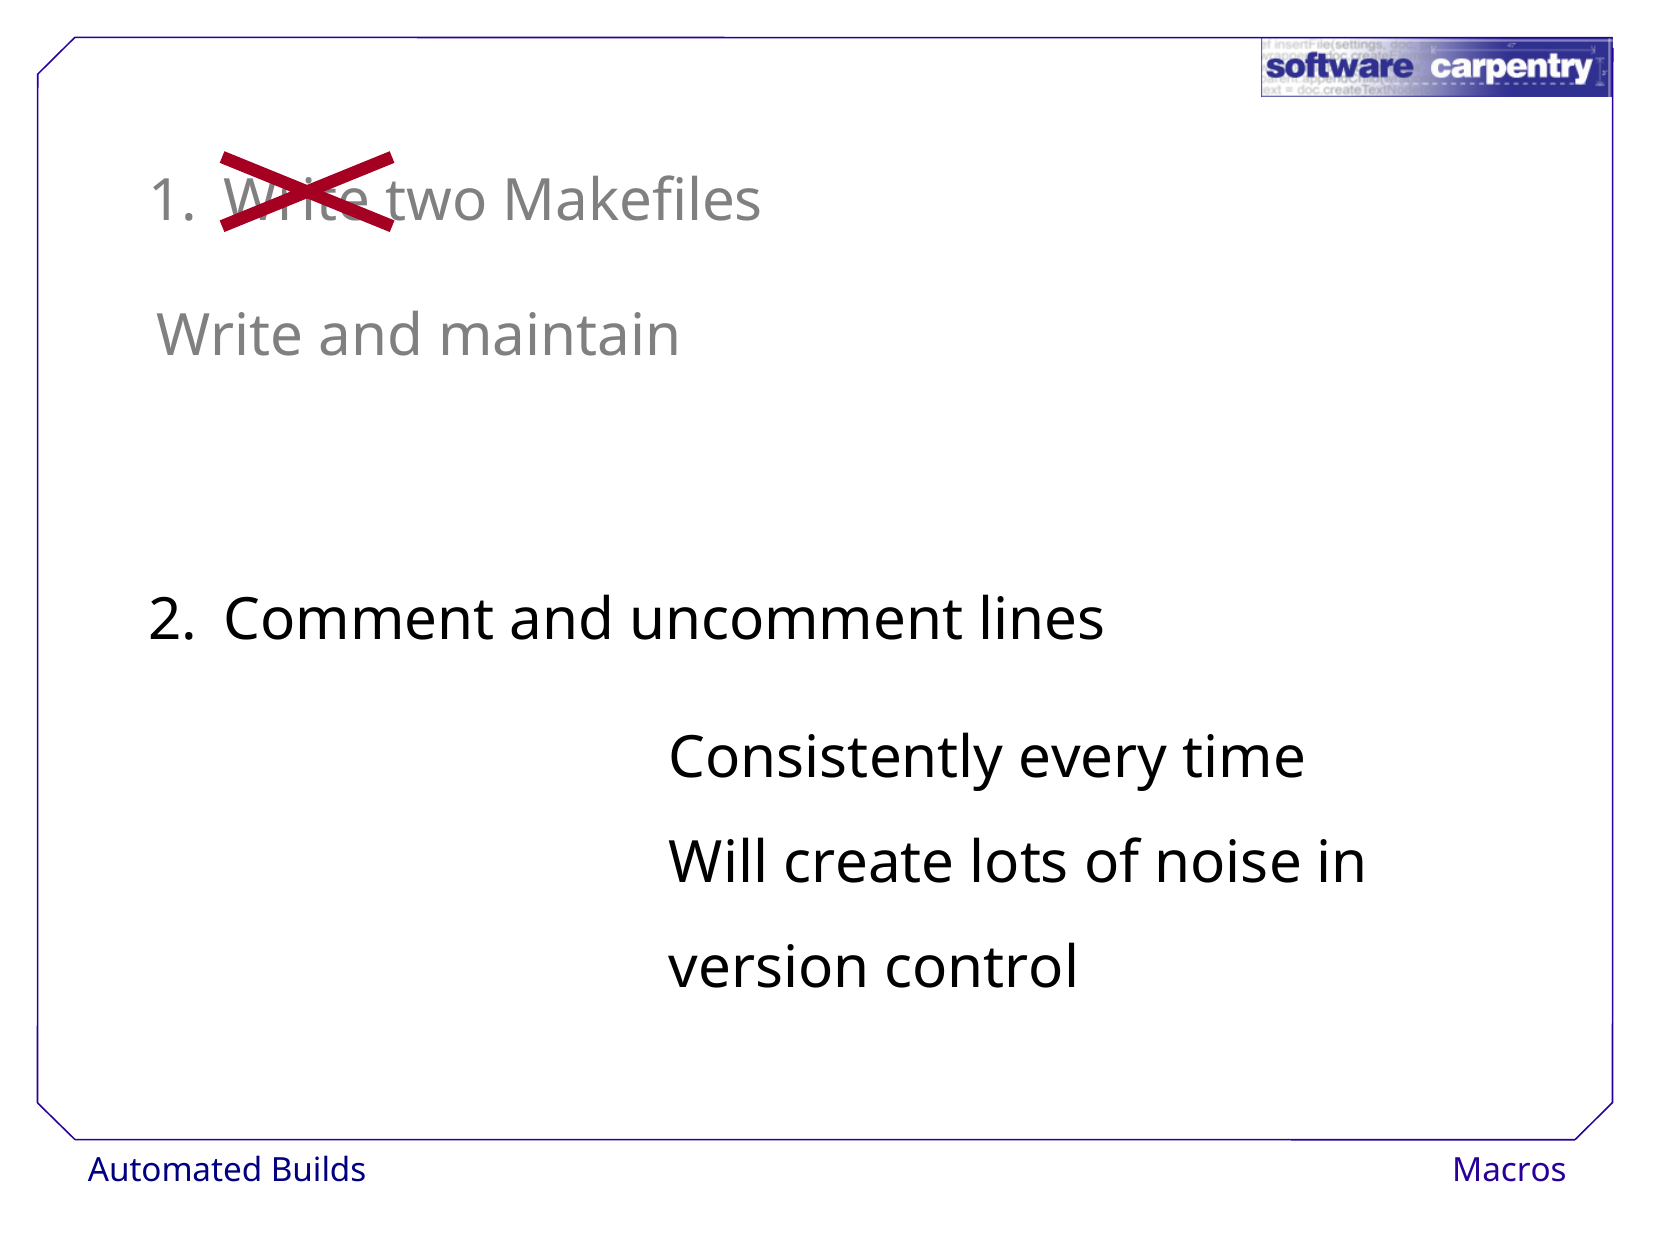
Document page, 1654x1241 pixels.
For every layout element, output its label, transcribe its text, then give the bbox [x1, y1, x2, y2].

text_box Consistently every time Will create lots of noise in version control [654, 676, 1534, 1008]
text_box 1. Write two Makefiles Comment and uncomment lines [133, 119, 1121, 975]
picture [1261, 39, 1613, 97]
text_box Write and maintain [141, 254, 847, 375]
